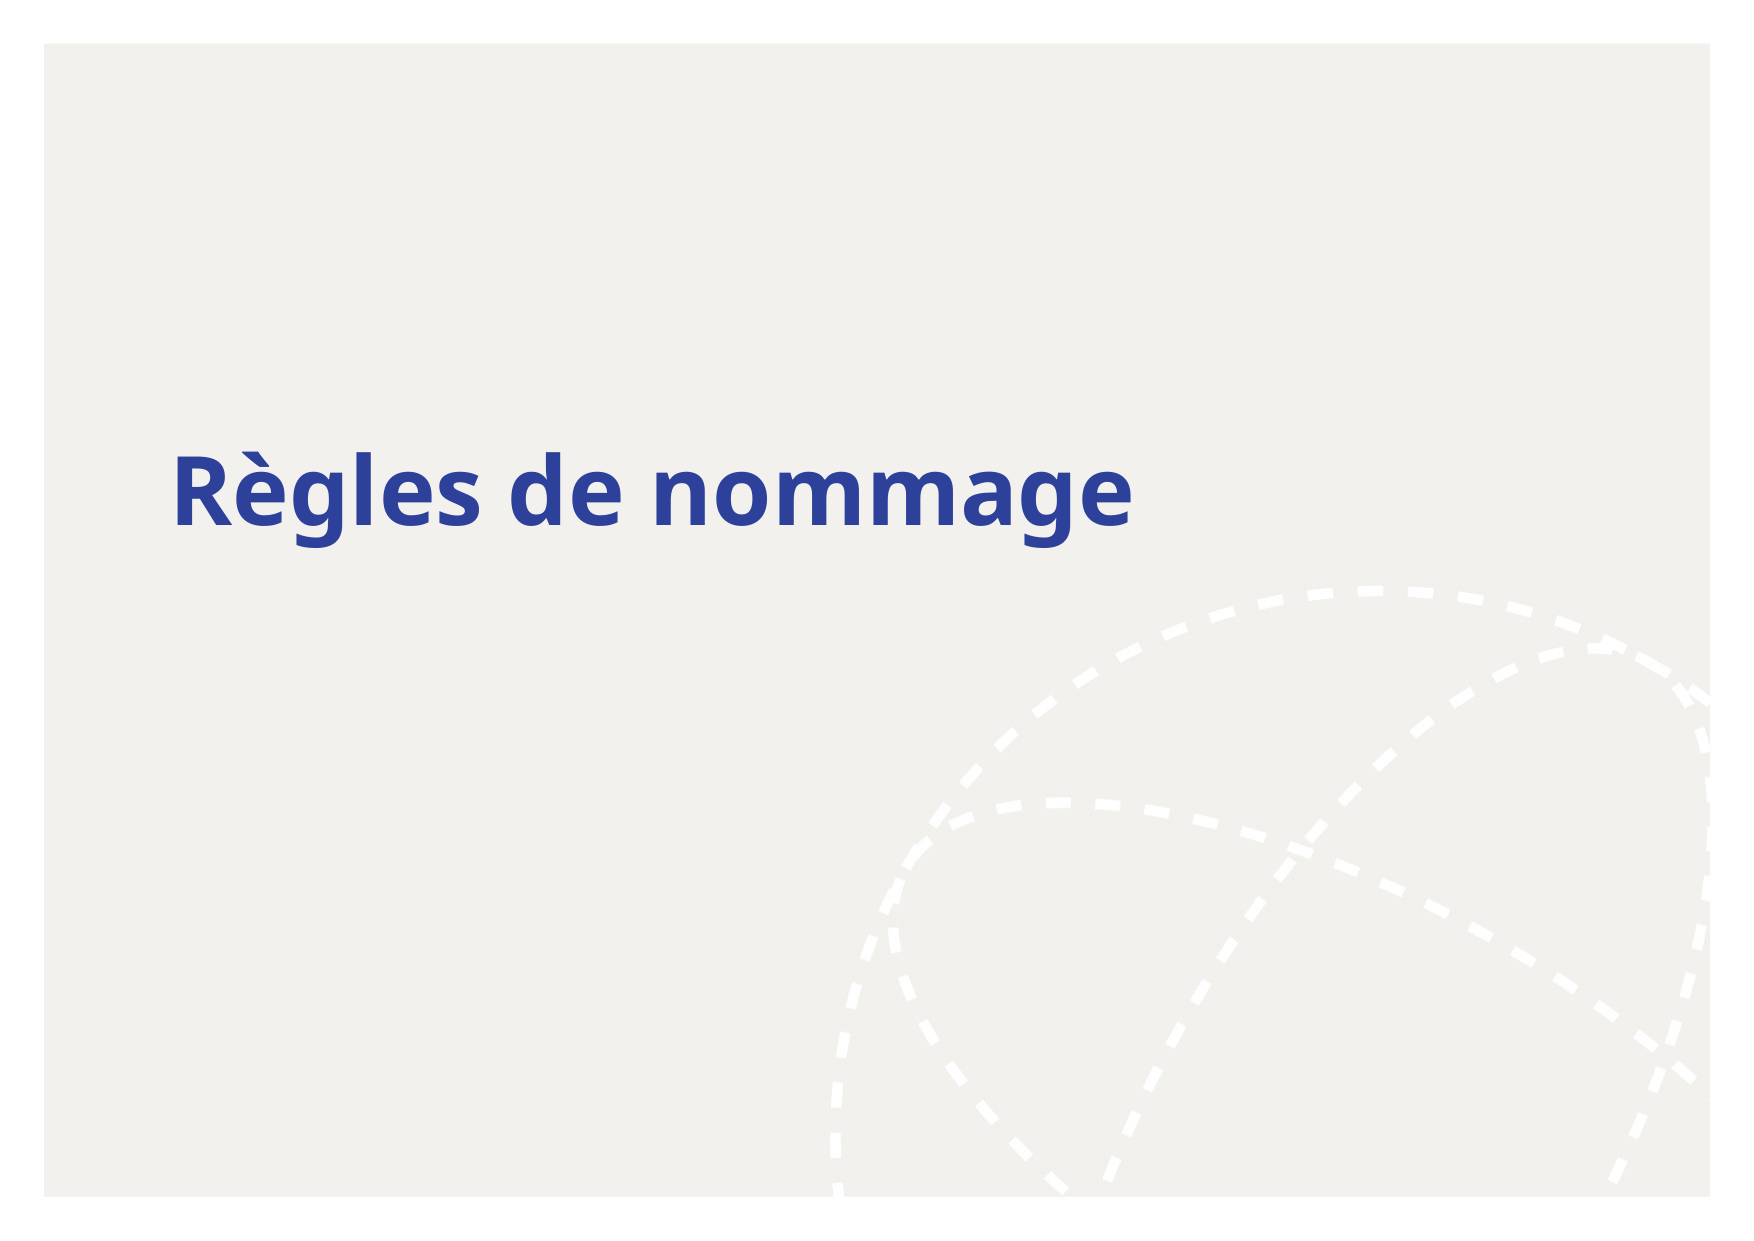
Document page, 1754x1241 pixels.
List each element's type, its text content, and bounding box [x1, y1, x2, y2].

picture [0, 0, 1754, 1241]
text_box Règles de nommage [152, 421, 1642, 667]
